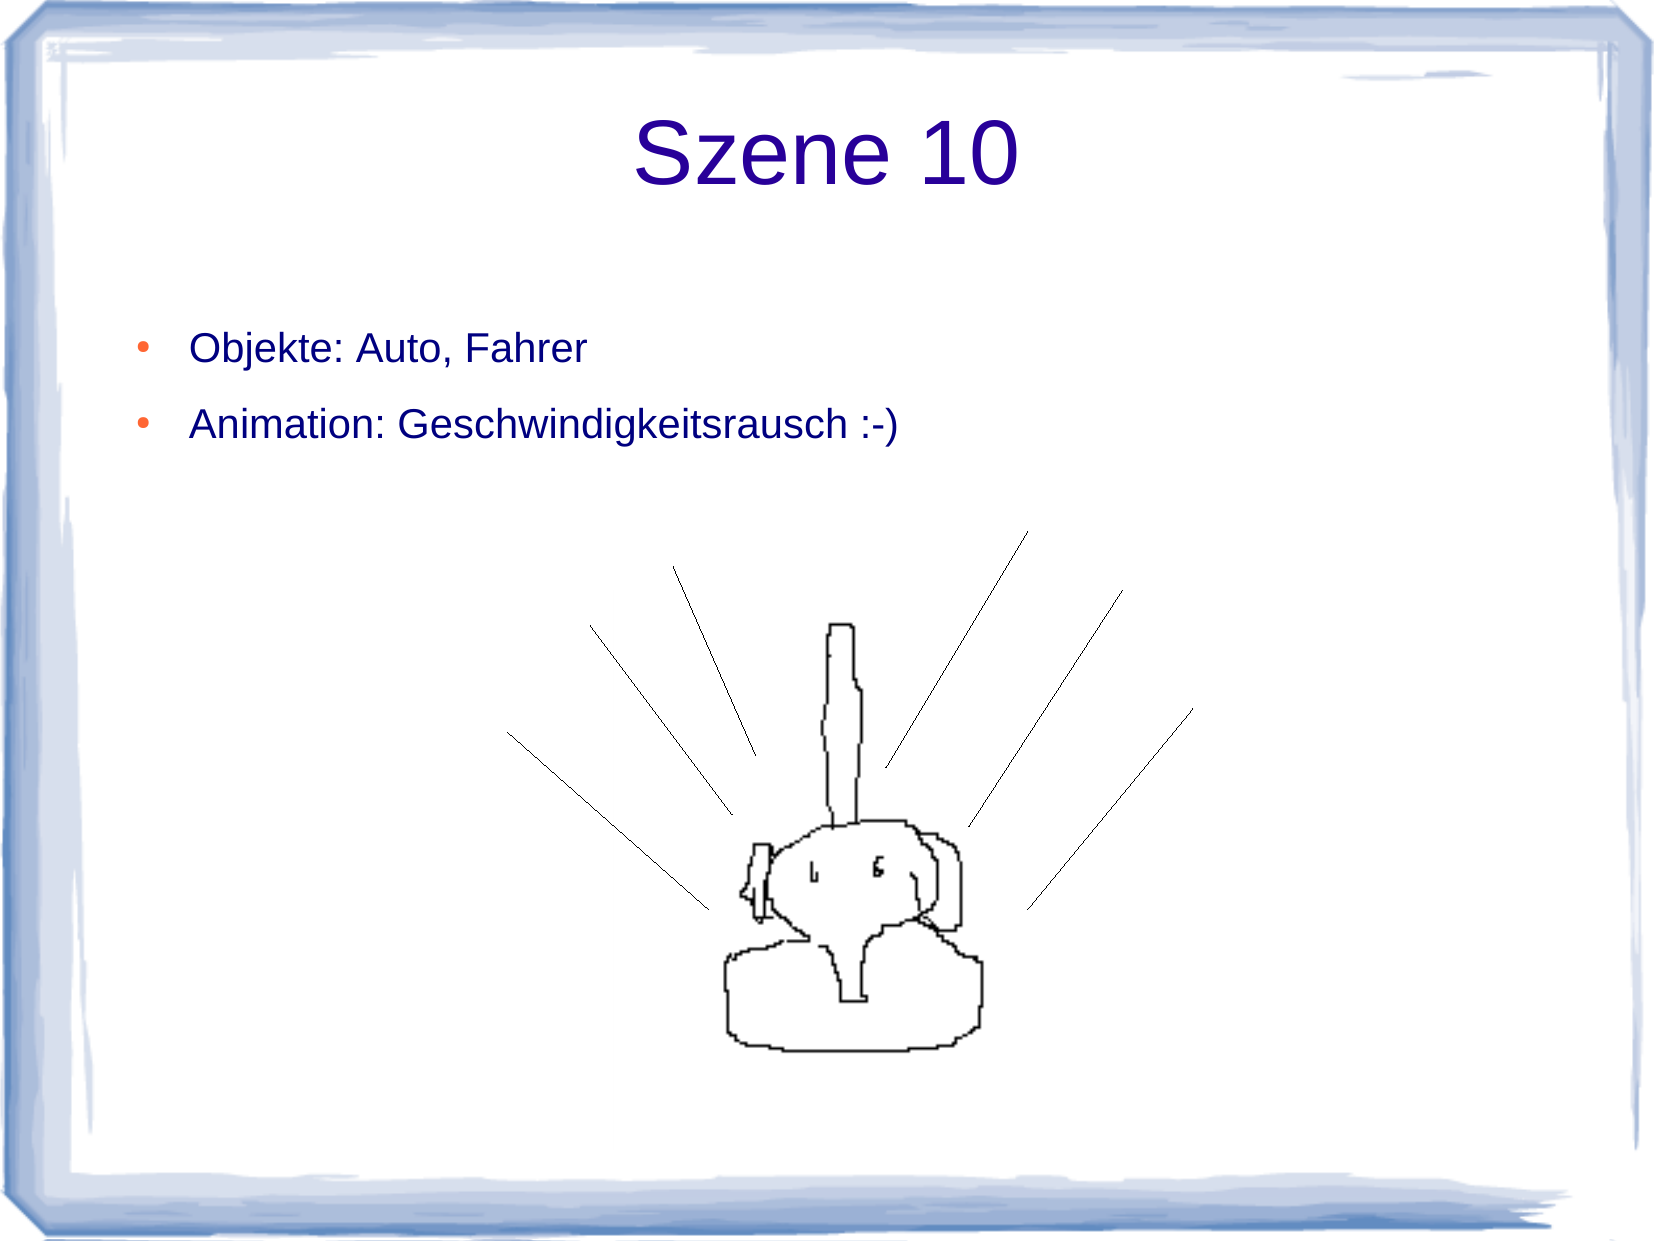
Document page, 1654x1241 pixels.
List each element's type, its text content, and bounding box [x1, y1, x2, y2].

picture [0, 0, 1654, 1241]
list Objekte: Auto, Fahrer Animation: Geschwindigkeitsrausch :-) [118, 324, 1571, 1004]
title Szene 10 [82, 49, 1571, 257]
